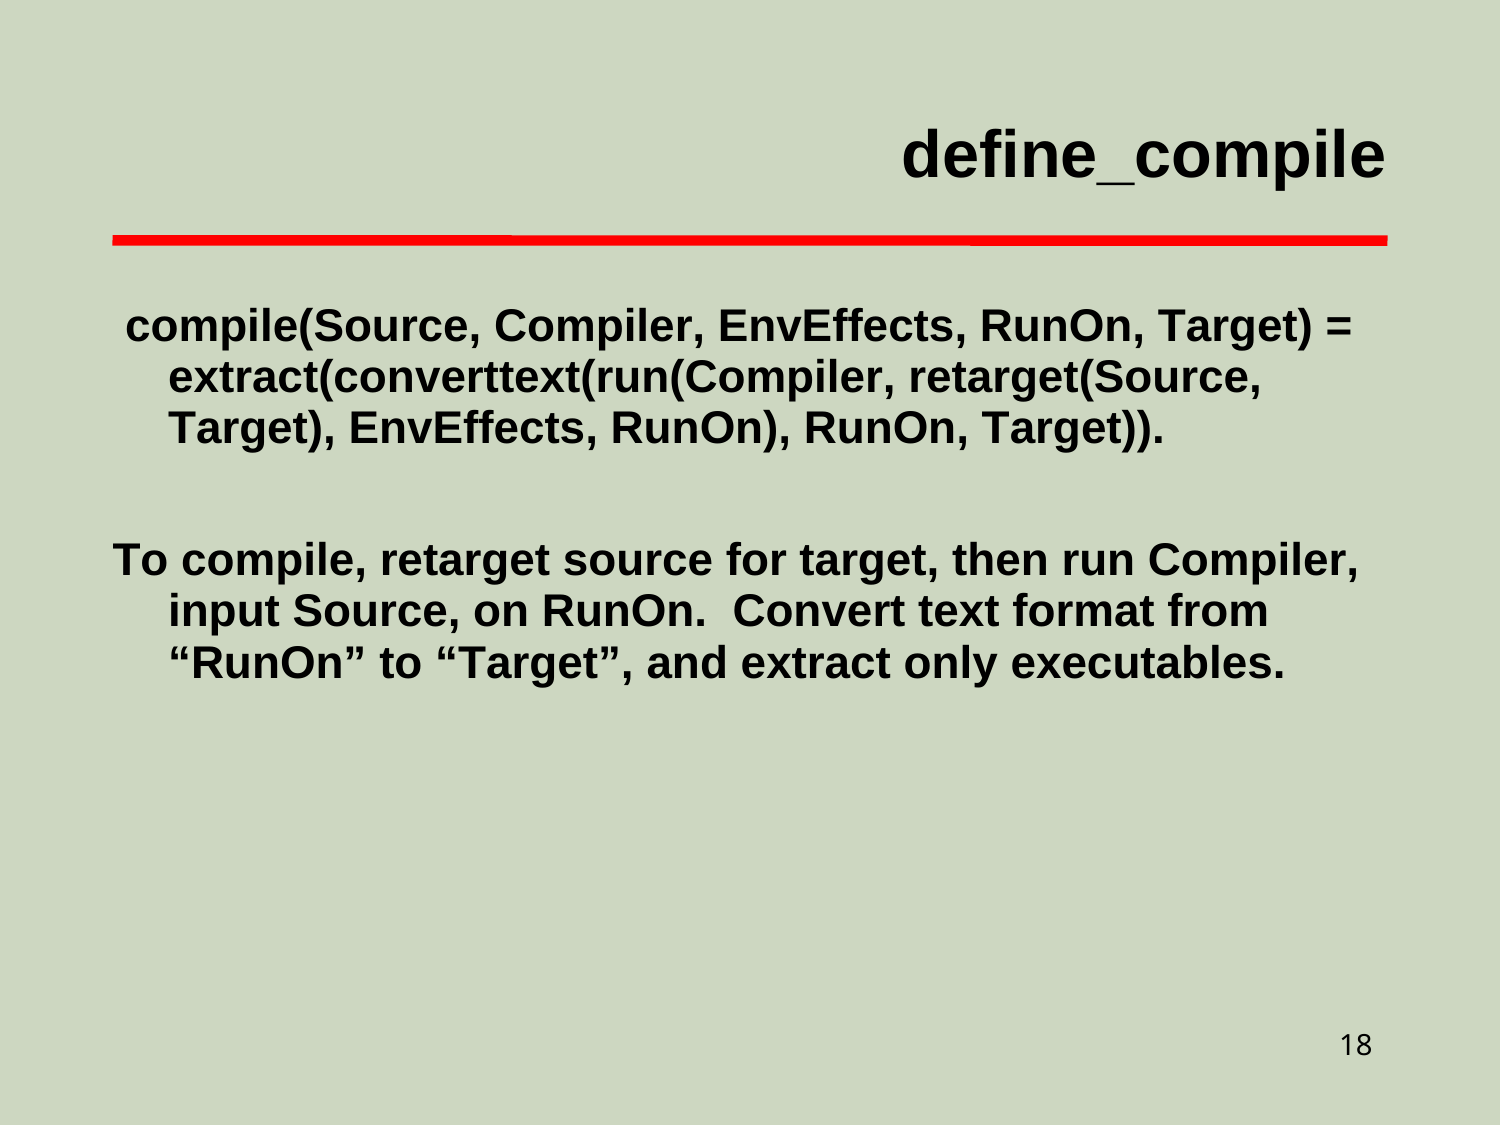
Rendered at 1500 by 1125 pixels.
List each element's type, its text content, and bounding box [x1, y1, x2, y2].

list compile(Source, Compiler, EnvEffects, RunOn, Target) = extract(converttext(run(Compiler, retarget(Source, Target), EnvEffects, RunOn), RunOn, Target)). To compile, retarget source for target, then run Compiler, input Source, on RunOn. Convert text format from “RunOn” to “Target”, and extract only executables. [112, 299, 1387, 1099]
title define_compile [124, 117, 1387, 192]
